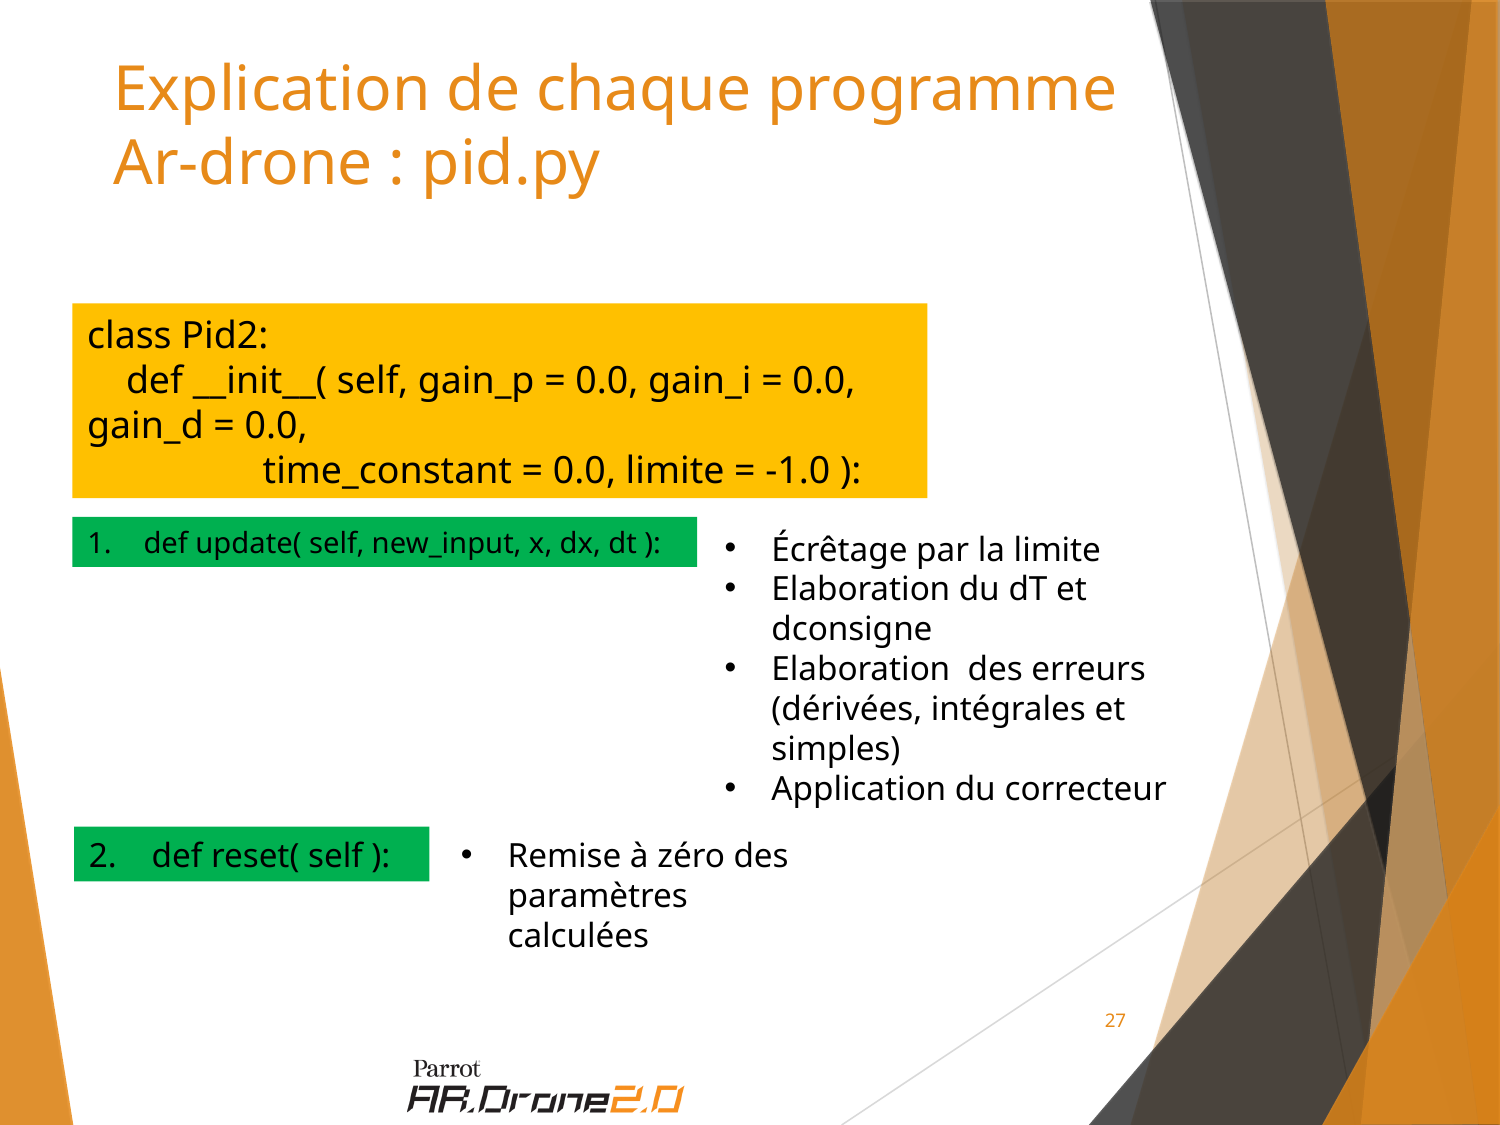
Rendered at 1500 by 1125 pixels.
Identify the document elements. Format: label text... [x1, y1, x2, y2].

slide_number <numéro> [1057, 991, 1142, 1051]
text_box class Pid2: def __init__( self, gain_p = 0.0, gain_i = 0.0, gain_d = 0.0, time_constant = 0.0, limite = -1.0 ): [72, 303, 928, 499]
picture [394, 1051, 690, 1125]
text_box 2. def reset( self ): [74, 826, 430, 882]
text_box Écrêtage par la limite Elaboration du dT et dconsigne Elaboration des erreurs (dérivées, intégrales et simples) Application du correcteur [709, 520, 1218, 815]
title Explication de chaque programme Ar-drone : pid.py [98, 40, 1140, 257]
text_box def update( self, new_input, x, dx, dt ): [72, 516, 698, 567]
text_box Remise à zéro des paramètres calculées [446, 826, 824, 962]
